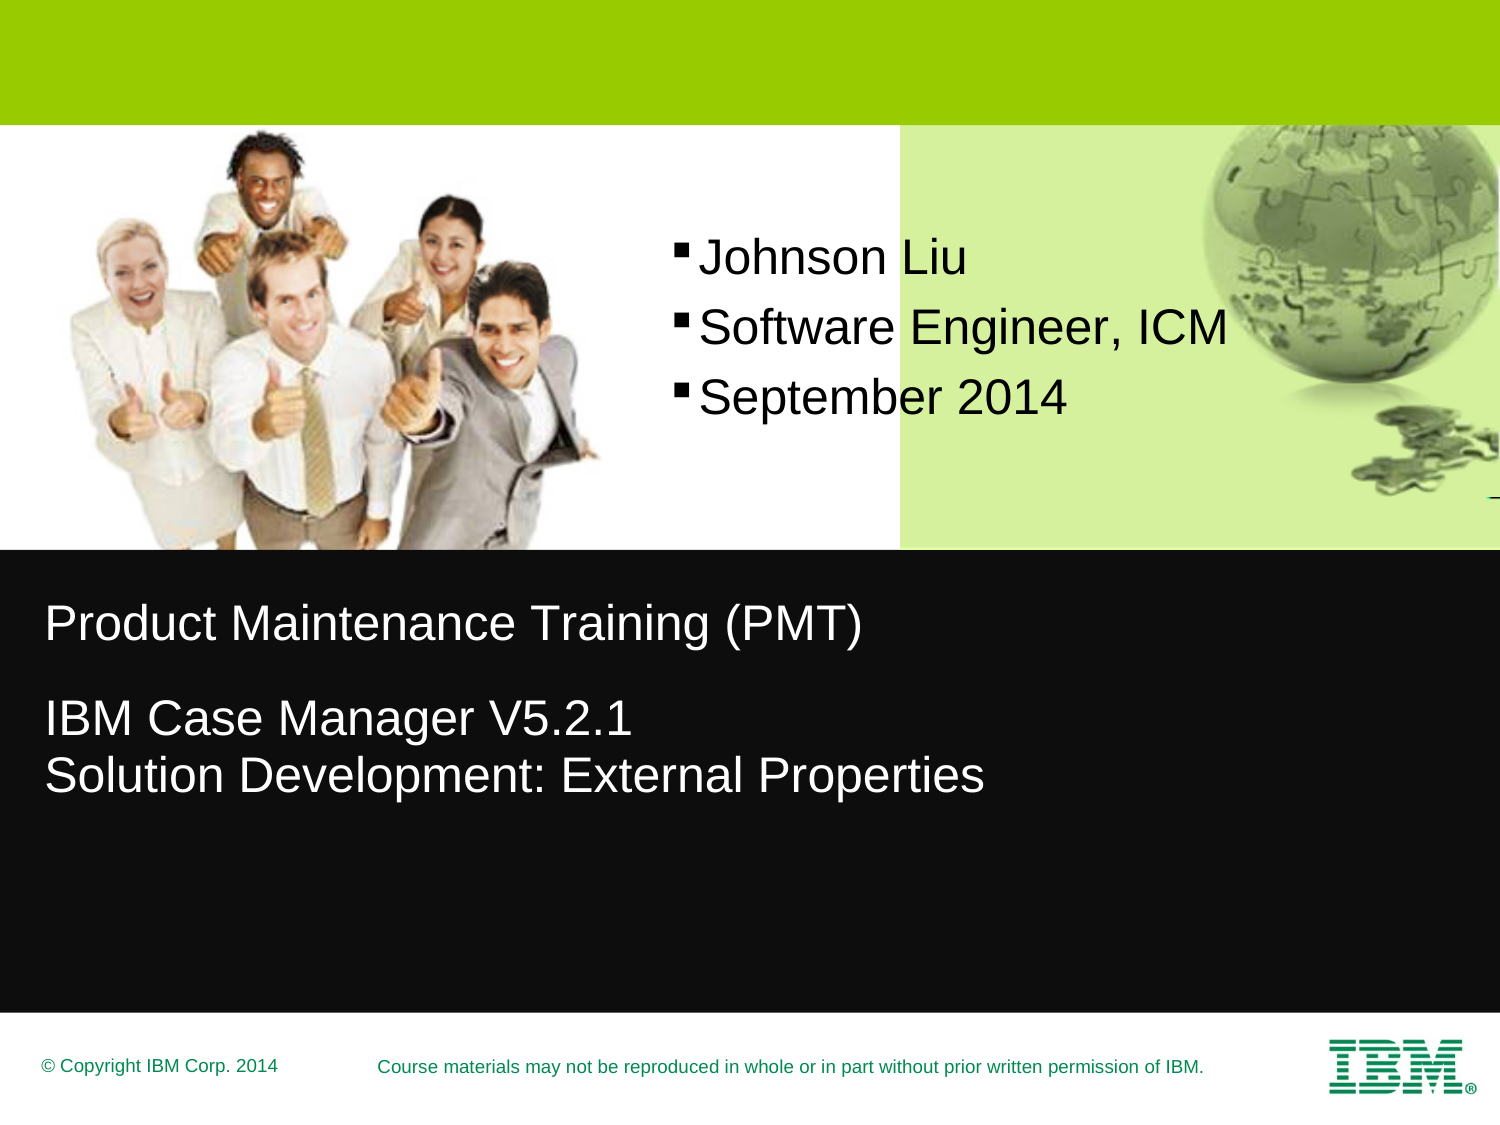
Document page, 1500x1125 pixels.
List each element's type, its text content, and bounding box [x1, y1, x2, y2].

picture [12, 126, 650, 549]
picture [900, 126, 1500, 550]
picture [990, 383, 1005, 411]
picture [905, 390, 919, 398]
picture [1327, 1037, 1479, 1096]
text_box IBM Case Manager V5.2.1 Solution Development: External Properties [29, 680, 1293, 806]
text_box Product Maintenance Training (PMT) [29, 586, 1281, 676]
text_box Johnson Liu Software Engineer, ICM September 2014 [655, 220, 1446, 379]
